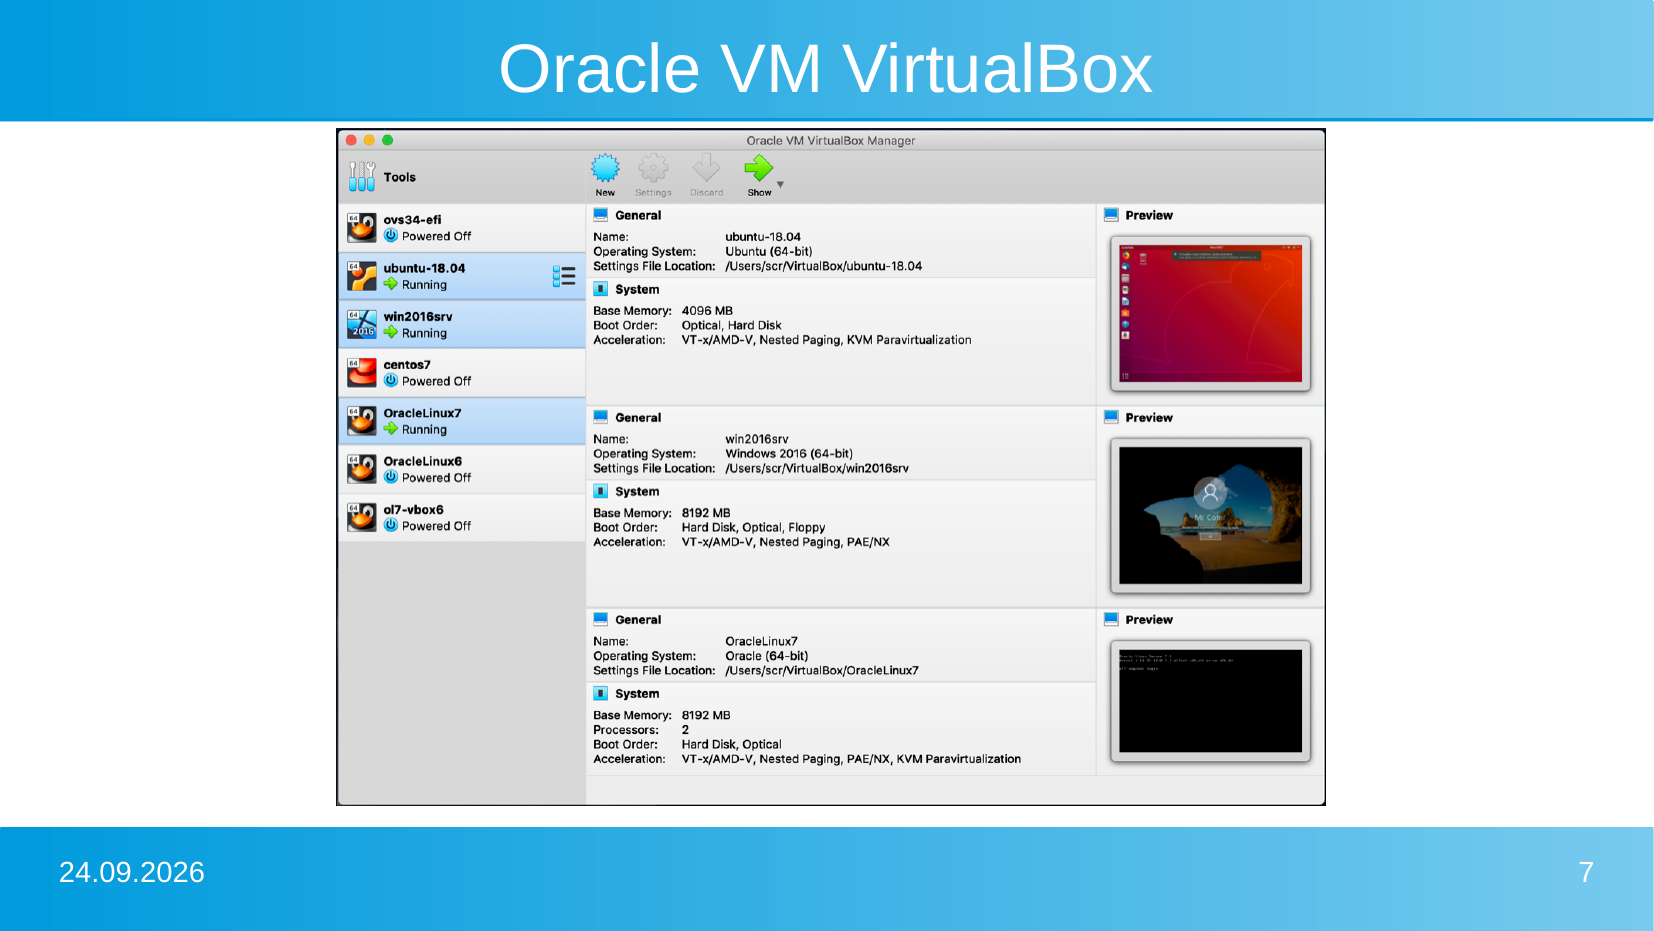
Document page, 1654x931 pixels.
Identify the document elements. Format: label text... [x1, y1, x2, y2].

picture [336, 128, 1326, 806]
title Oracle VM VirtualBox [59, 29, 1595, 108]
